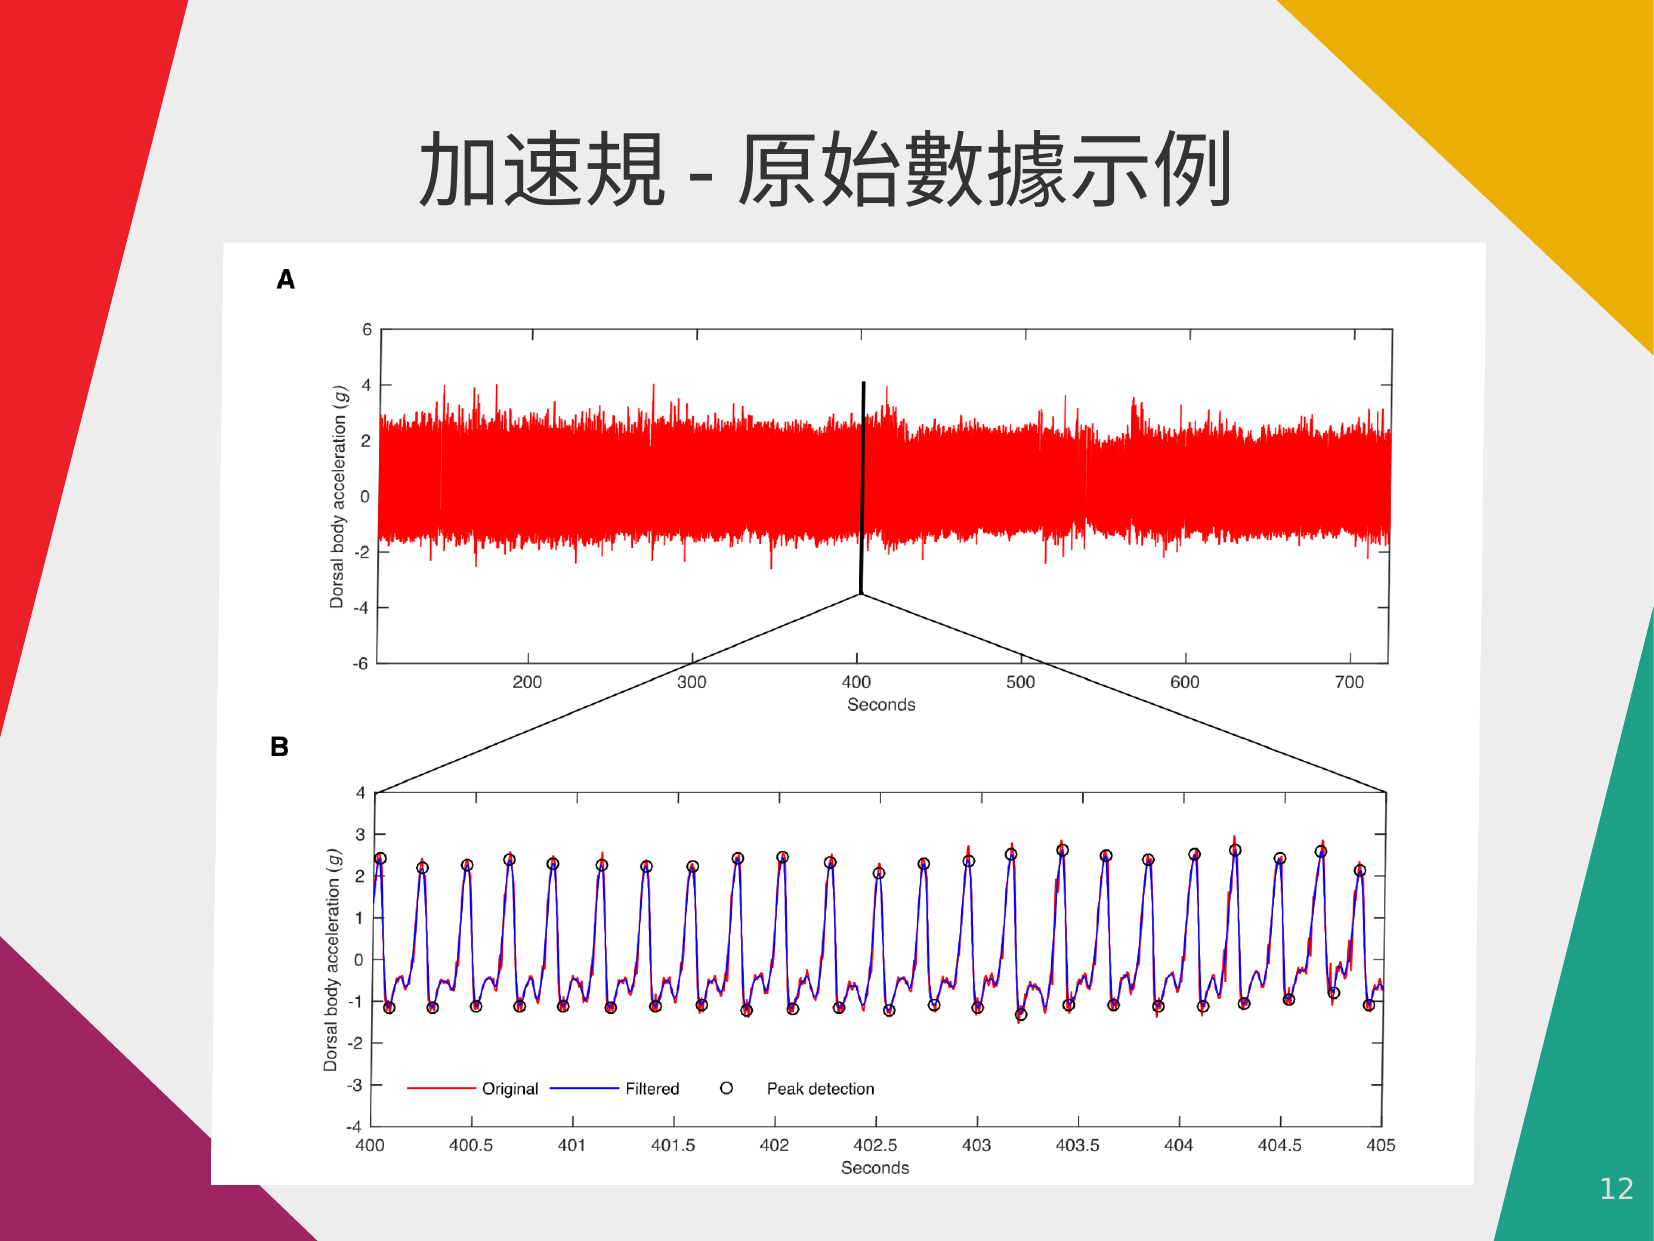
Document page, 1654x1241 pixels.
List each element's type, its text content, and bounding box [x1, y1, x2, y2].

title 加速規-原始數據示例 [114, 73, 1539, 271]
picture [210, 242, 1486, 1186]
